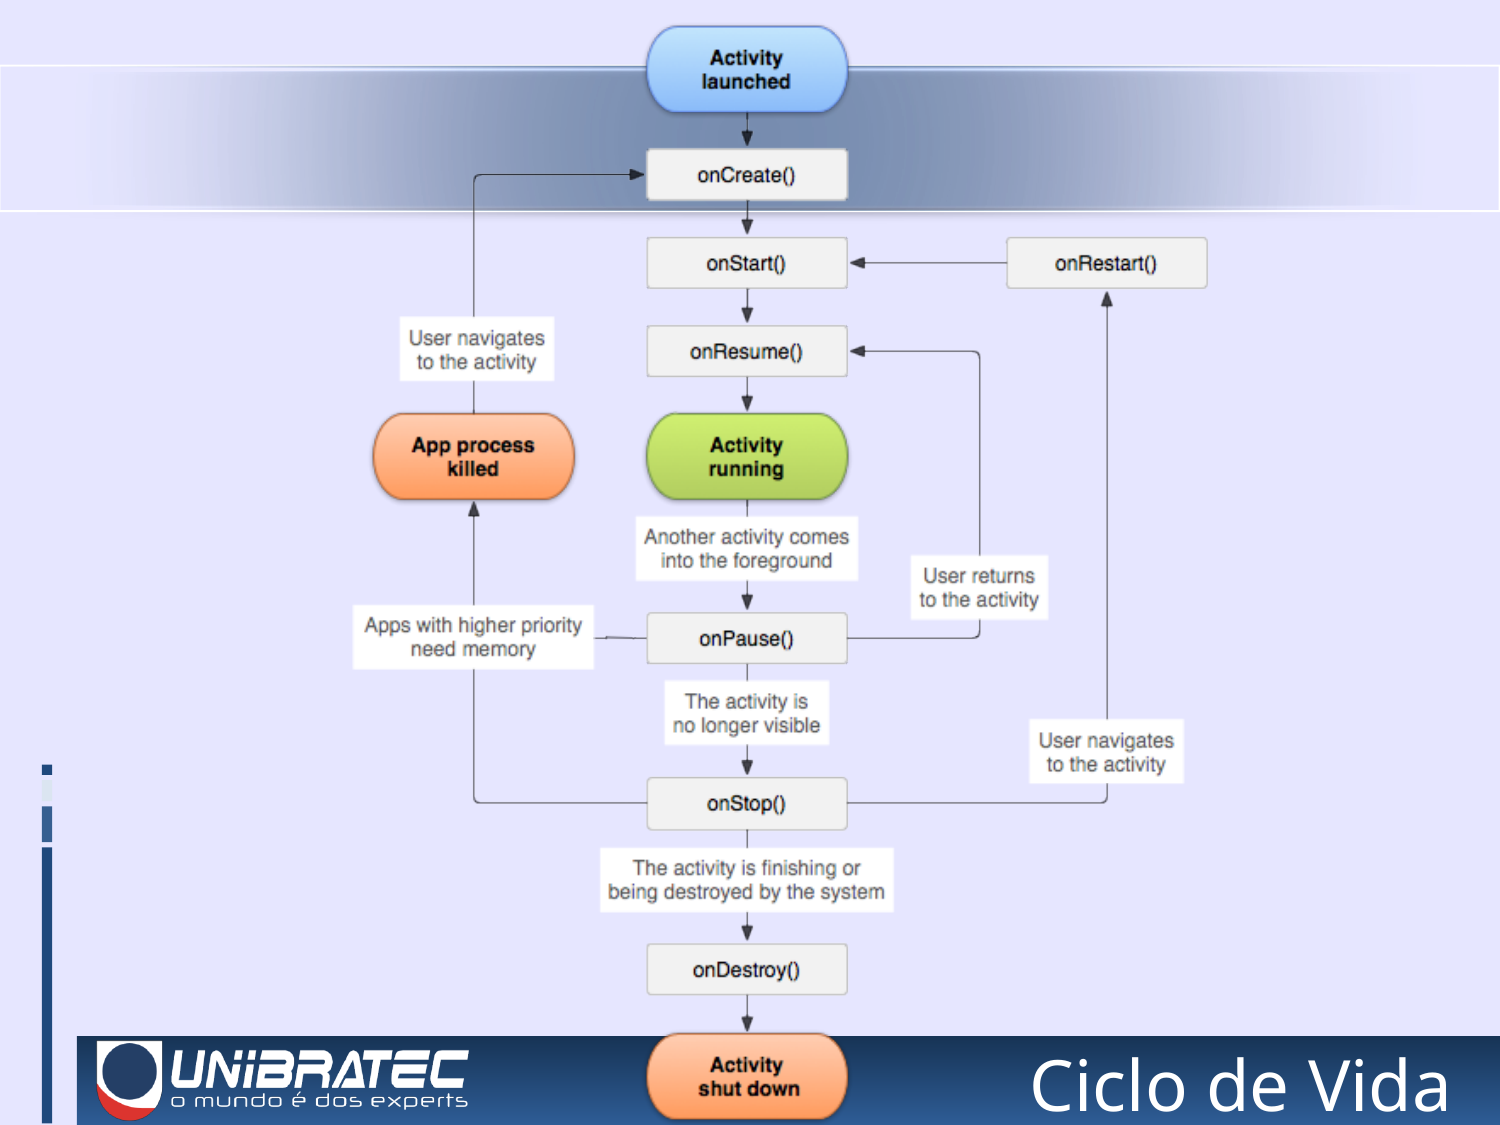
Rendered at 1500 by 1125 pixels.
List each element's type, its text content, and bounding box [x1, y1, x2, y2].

title Ciclo de Vida [1217, 1009, 1500, 1125]
picture [0, 11, 1500, 1125]
